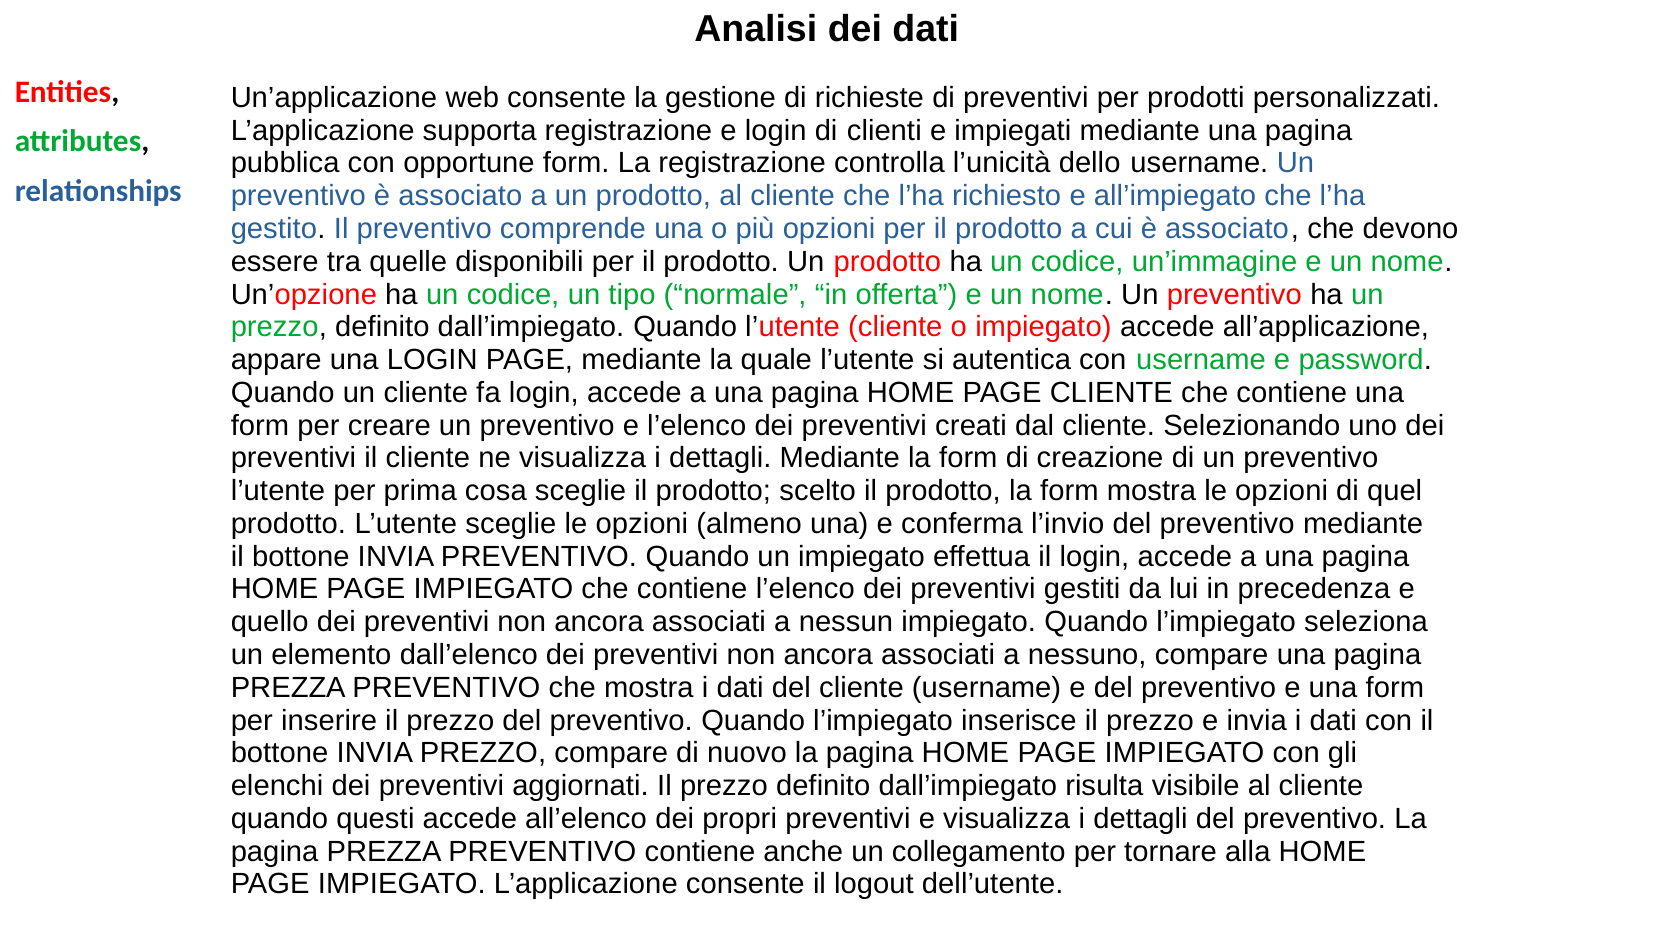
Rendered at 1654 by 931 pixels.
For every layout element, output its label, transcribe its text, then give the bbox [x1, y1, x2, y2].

text_box Analisi dei dati [208, 0, 1446, 57]
text_box Entities, attributes, relationships [0, 75, 263, 242]
text_box Un’applicazione web consente la gestione di richieste di preventivi per prodotti personalizzati. L’applicazione supporta registrazione e login di clienti e impiegati mediante una pagina pubblica con opportune form. La registrazione controlla l’unicità dello username. Un preventivo è associato a un prodotto, al cliente che l’ha richiesto e all’impiegato che l’ha gestito. Il preventivo comprende una o più opzioni per il prodotto a cui è associato, che devono essere tra quelle disponibili per il prodotto. Un prodotto ha un codice, un’immagine e un nome. Un’opzione ha un codice, un tipo (“normale”, “in offerta”) e un nome. Un preventivo ha un prezzo, definito dall’impiegato. Quando l’utente (cliente o impiegato) accede all’applicazione, appare una LOGIN PAGE, mediante la quale l’utente si autentica con username e password. Quando un cliente fa login, accede a una pagina HOME PAGE CLIENTE che contiene una form per creare un preventivo e l’elenco dei preventivi creati dal cliente. Selezionando uno dei preventivi il cliente ne visualizza i dettagli. Mediante la form di creazione di un preventivo l’utente per prima cosa sceglie il prodotto; scelto il prodotto, la form mostra le opzioni di quel prodotto. L’utente sceglie le opzioni (almeno una) e conferma l’invio del preventivo mediante il bottone INVIA PREVENTIVO. Quando un impiegato effettua il login, accede a una pagina HOME PAGE IMPIEGATO che contiene l’elenco dei preventivi gestiti da lui in precedenza e quello dei preventivi non ancora associati a nessun impiegato. Quando l’impiegato seleziona un elemento dall’elenco dei preventivi non ancora associati a nessuno, compare una pagina PREZZA PREVENTIVO che mostra i dati del cliente (username) e del preventivo e una form per inserire il prezzo del preventivo. Quando l’impiegato inserisce il prezzo e invia i dati con il bottone INVIA PREZZO, compare di nuovo la pagina HOME PAGE IMPIEGATO con gli elenchi dei preventivi aggiornati. Il prezzo definito dall’impiegato risulta visibile al cliente quando questi accede all’elenco dei propri preventivi e visualizza i dettagli del preventivo. La pagina PREZZA PREVENTIVO contiene anche un collegamento per tornare alla HOME PAGE IMPIEGATO. L’applicazione consente il logout dell’utente. [216, 51, 1479, 931]
